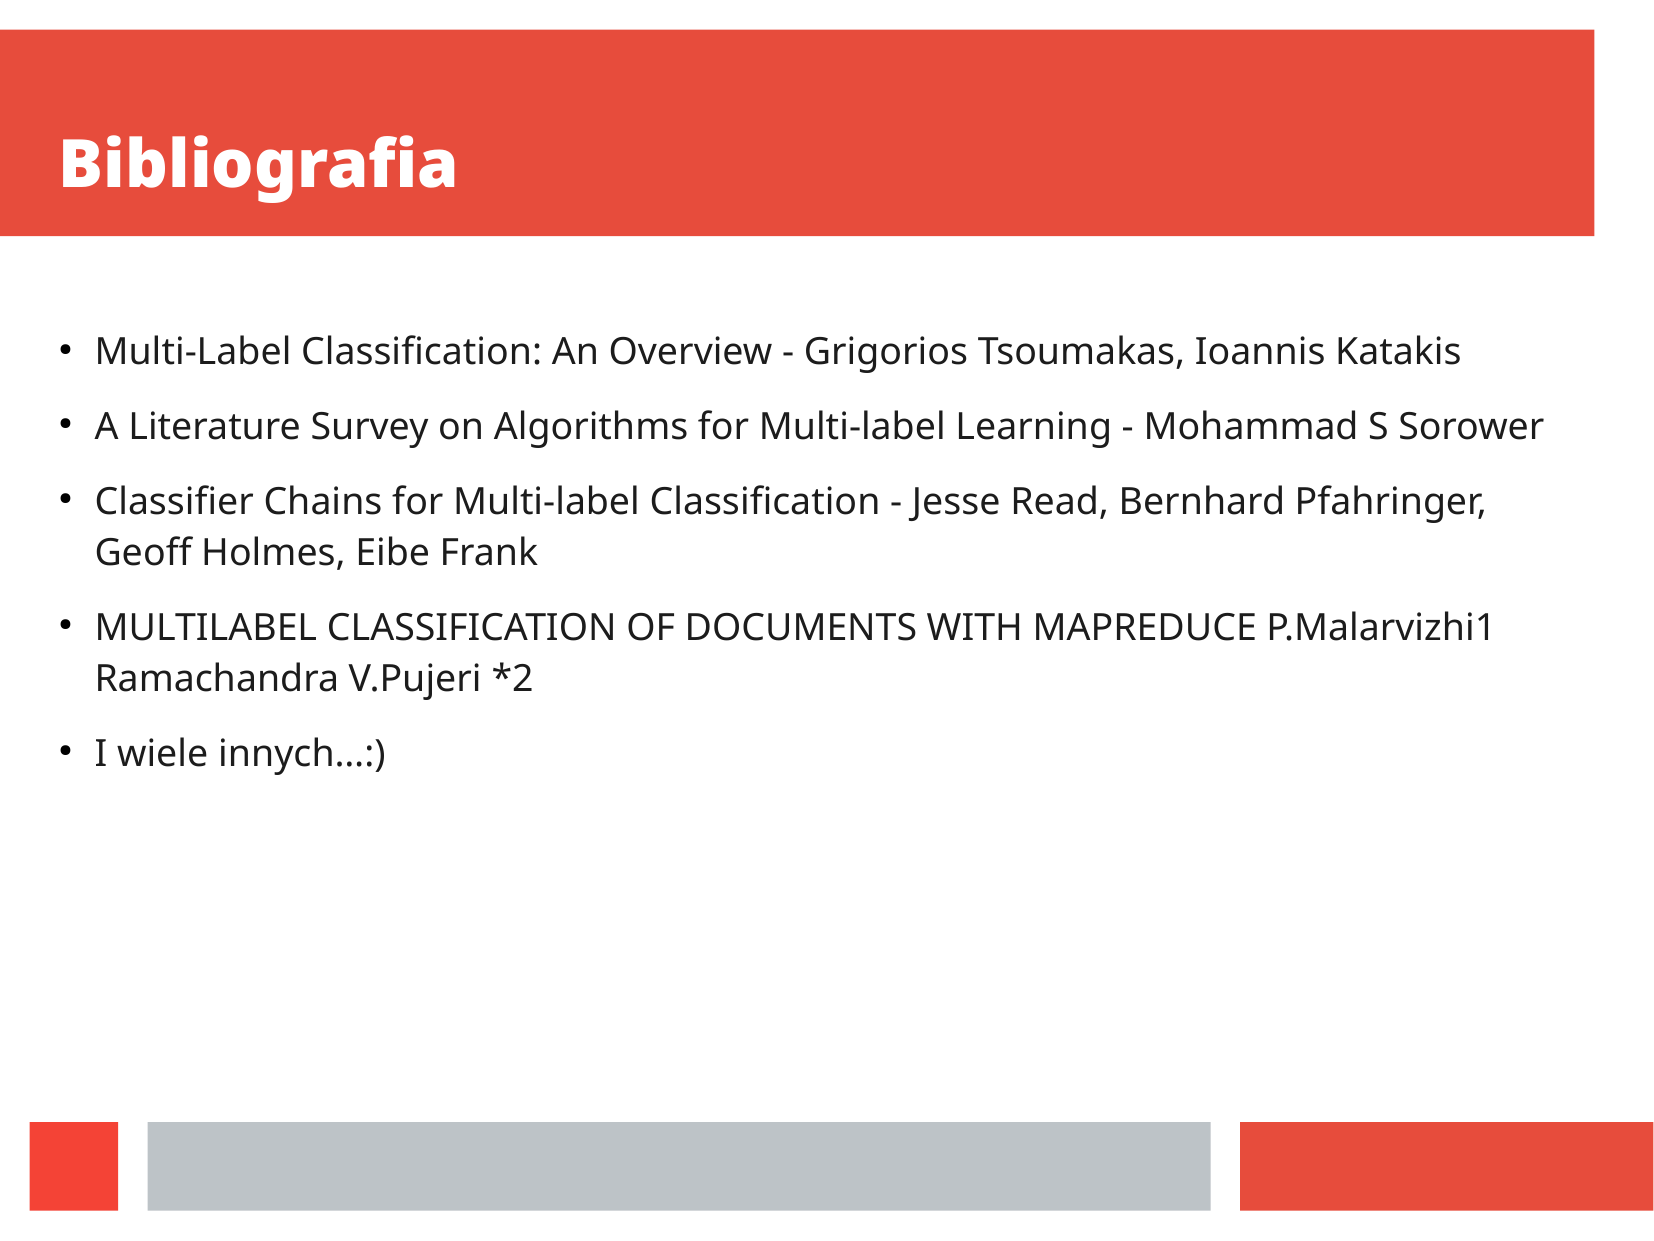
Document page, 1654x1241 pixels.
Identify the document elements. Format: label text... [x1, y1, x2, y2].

title Bibliografia [59, 59, 1595, 207]
list Multi-Label Classification: An Overview - Grigorios Tsoumakas, Ioannis Katakis A Literature Survey on Algorithms for Multi-label Learning - Mohammad S Sorower Classifier Chains for Multi-label Classification - Jesse Read, Bernhard Pfahringer, Geoff Holmes, Eibe Frank MULTILABEL CLASSIFICATION OF DOCUMENTS WITH MAPREDUCE P.Malarvizhi1 Ramachandra V.Pujeri *2 I wiele innych…:) [59, 324, 1565, 1093]
